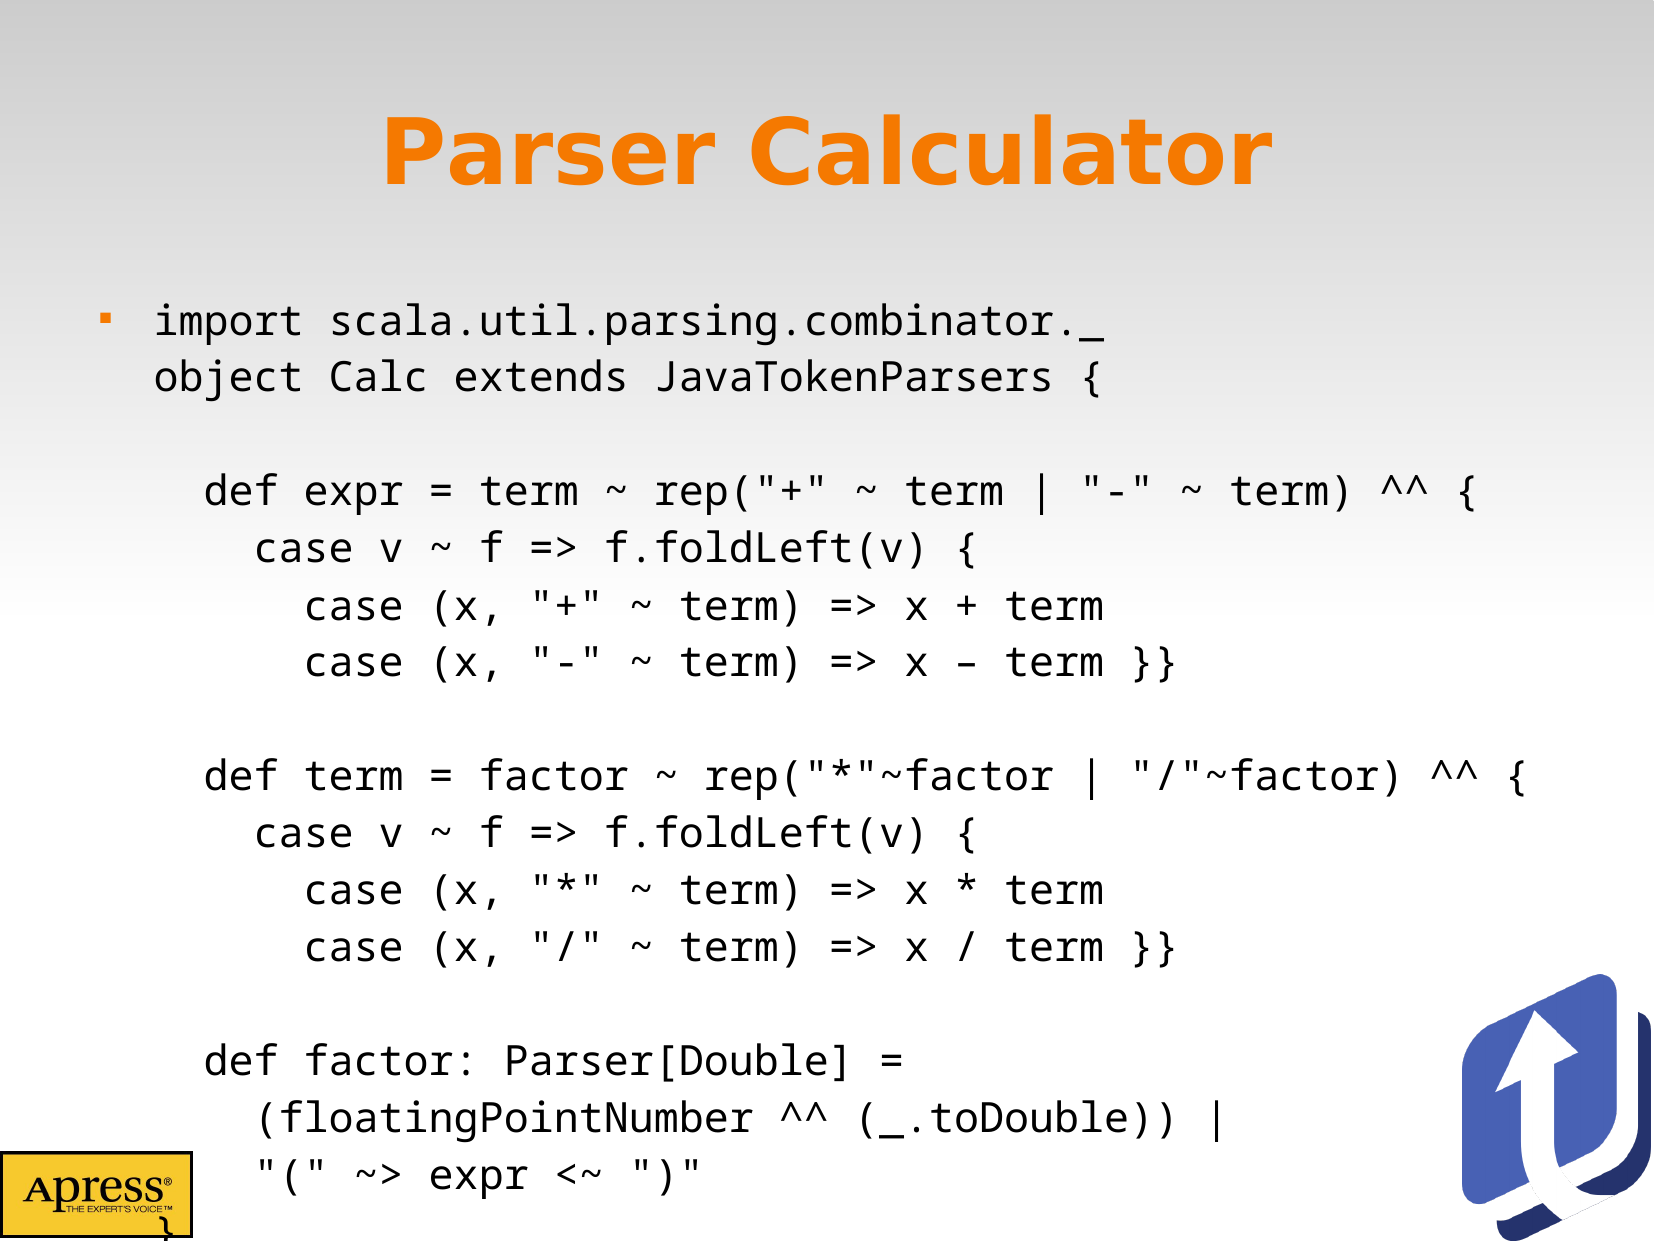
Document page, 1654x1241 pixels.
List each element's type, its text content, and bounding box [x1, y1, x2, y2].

picture [1462, 974, 1651, 1241]
list import scala.util.parsing.combinator._ object Calc extends JavaTokenParsers { def expr = term ~ rep("+" ~ term | "-" ~ term) ^^ { case v ~ f => f.foldLeft(v) { case (x, "+" ~ term) => x + term case (x, "-" ~ term) => x – term }} def term = factor ~ rep("*"~factor | "/"~factor) ^^ { case v ~ f => f.foldLeft(v) { case (x, "*" ~ term) => x * term case (x, "/" ~ term) => x / term }} def factor: Parser[Double] = (floatingPointNumber ^^ (_.toDouble)) | "(" ~> expr <~ ")" } [82, 290, 1571, 1116]
title Parser Calculator [82, 49, 1571, 257]
picture [0, 1151, 193, 1238]
